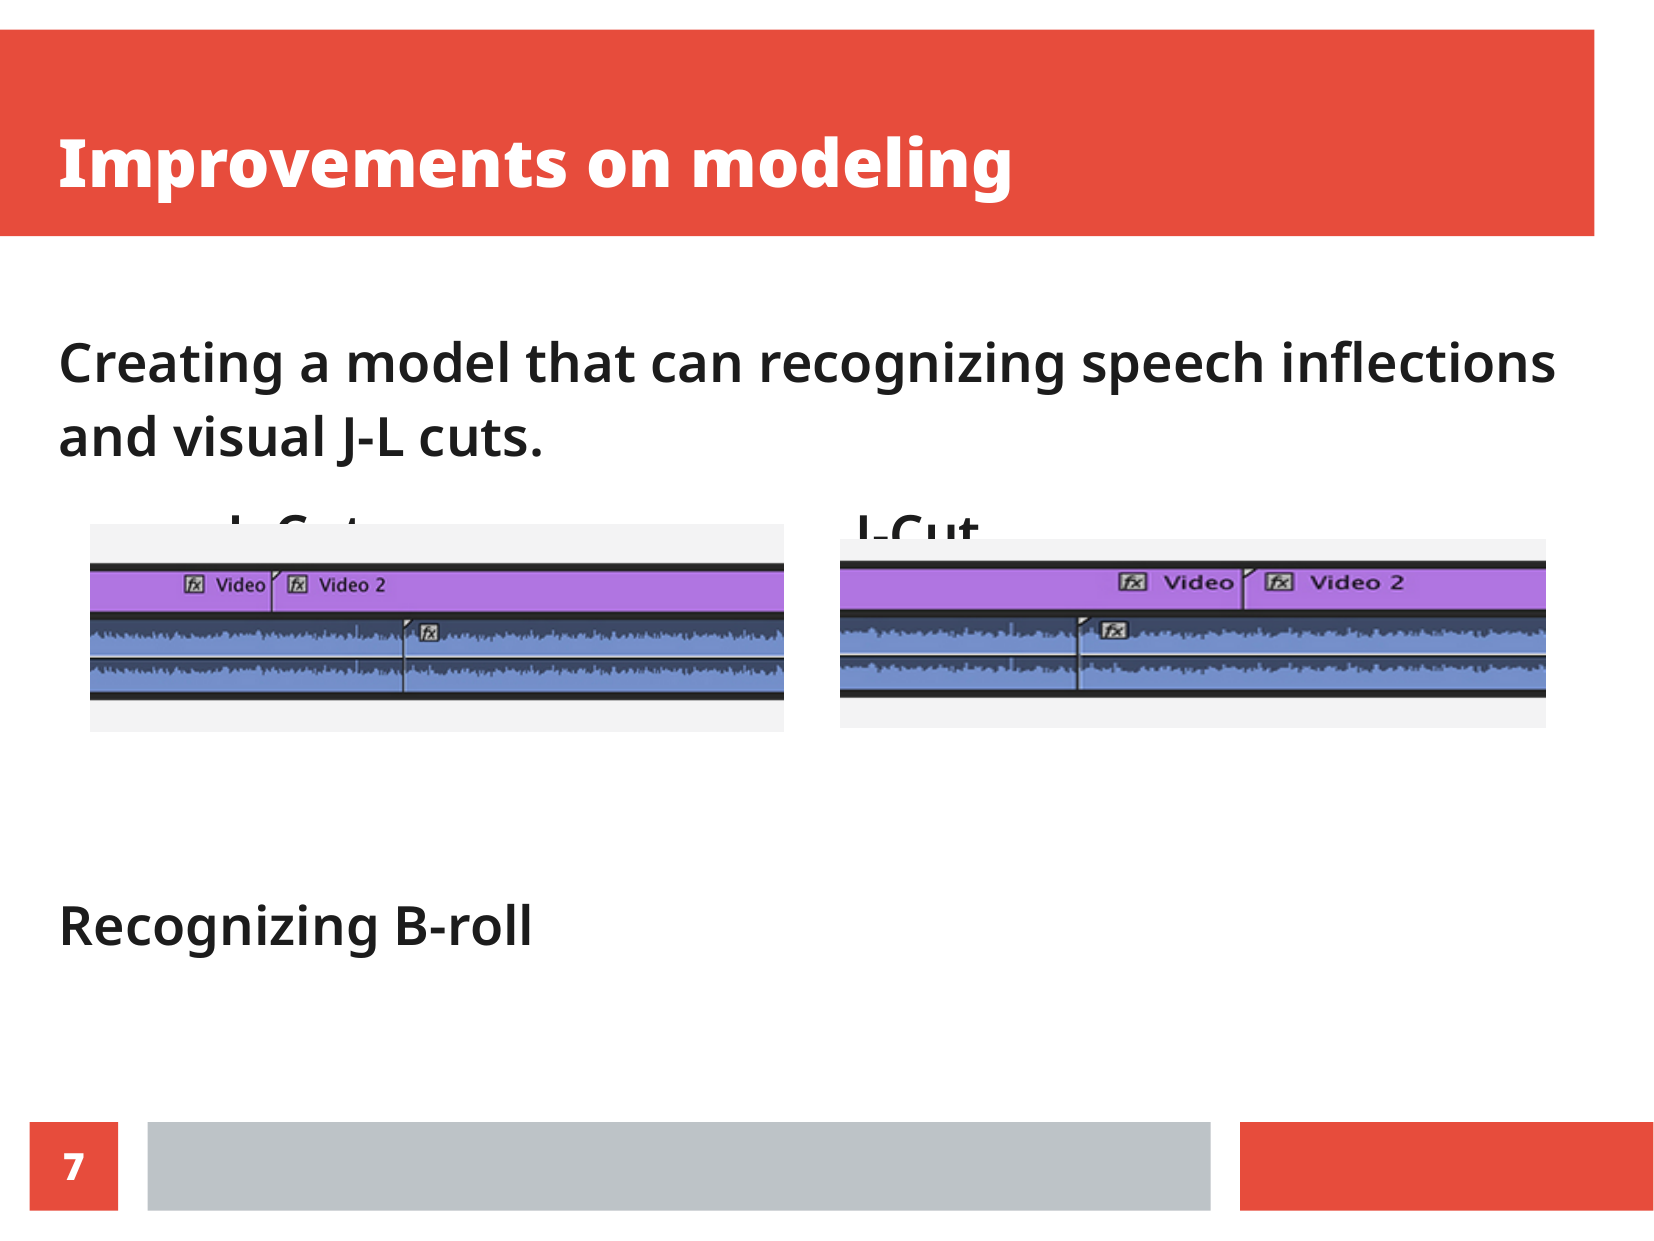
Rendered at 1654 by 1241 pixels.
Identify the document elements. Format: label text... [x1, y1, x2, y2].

list Creating a model that can recognizing speech inflections and visual J-L cuts. L-Cut J-Cut Recognizing B-roll [59, 324, 1565, 1093]
title Improvements on modeling [59, 59, 1595, 207]
picture [840, 539, 1546, 728]
picture [90, 524, 784, 732]
